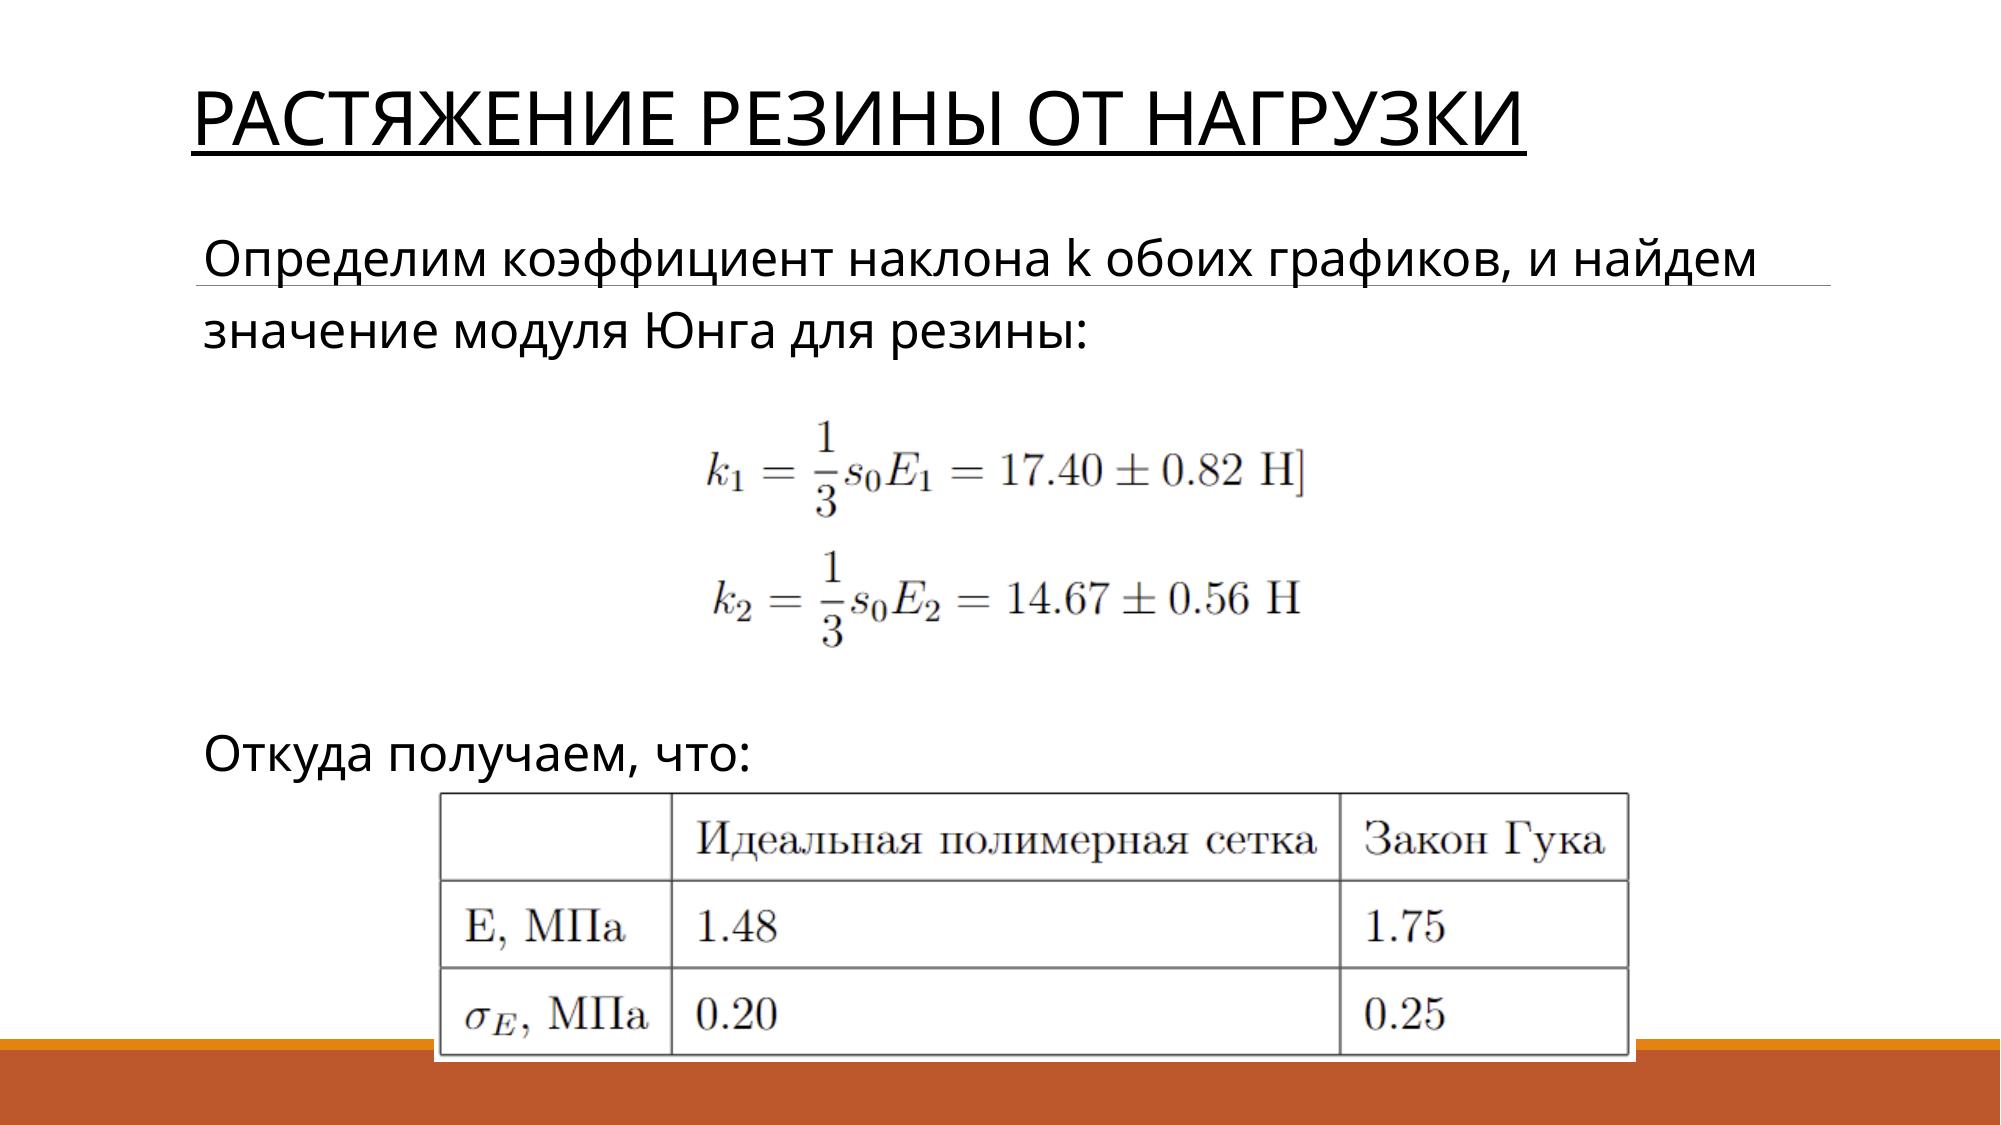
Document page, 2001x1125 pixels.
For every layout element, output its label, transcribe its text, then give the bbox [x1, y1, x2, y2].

picture [681, 377, 1329, 671]
list Определим коэффициент наклона k обоих графиков, и найдем значение модуля Юнга для резины: Откуда получаем, что: [118, 206, 1890, 1034]
title Растяжение резины от нагрузки [176, 0, 1802, 206]
picture [434, 785, 1636, 1062]
